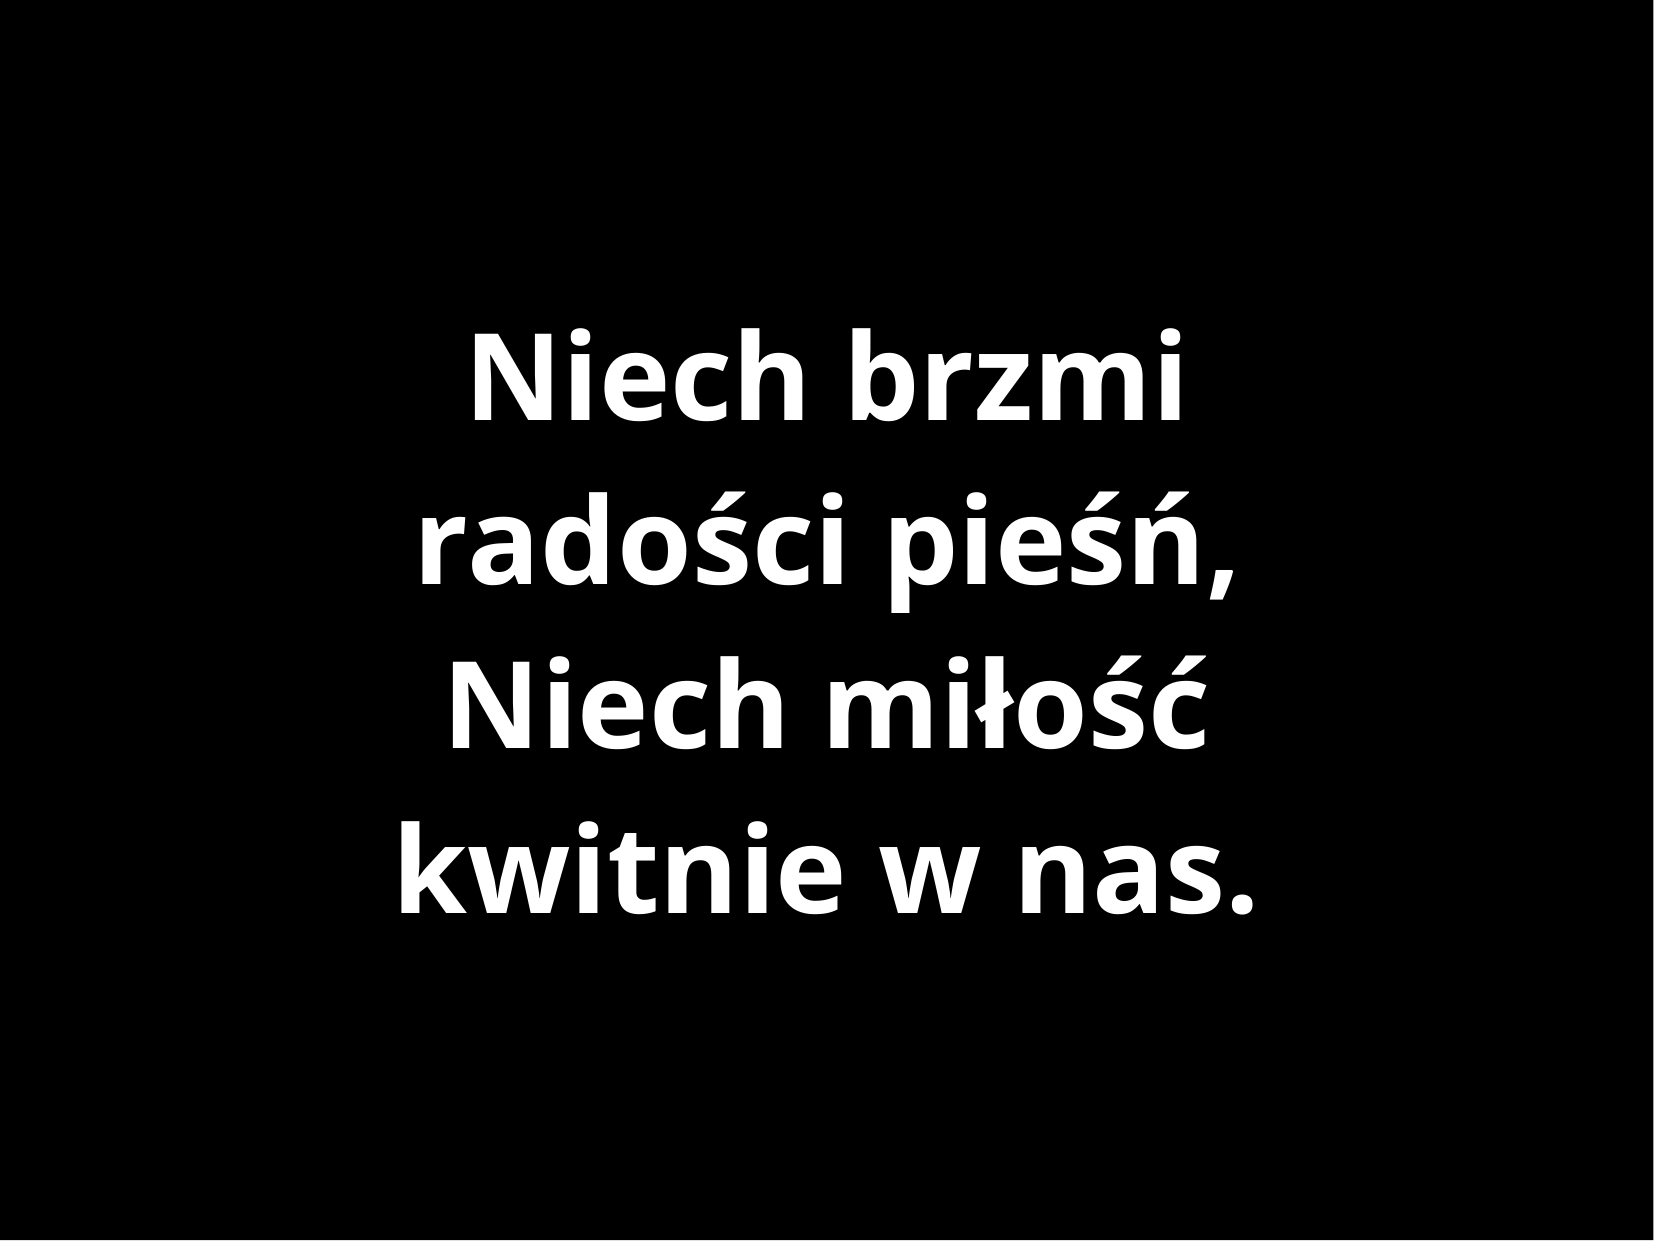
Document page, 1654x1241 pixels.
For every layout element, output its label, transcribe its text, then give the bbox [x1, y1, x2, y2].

title Niech brzmi radości pieśń, Niech miłość kwitnie w nas. [0, 0, 1654, 1241]
